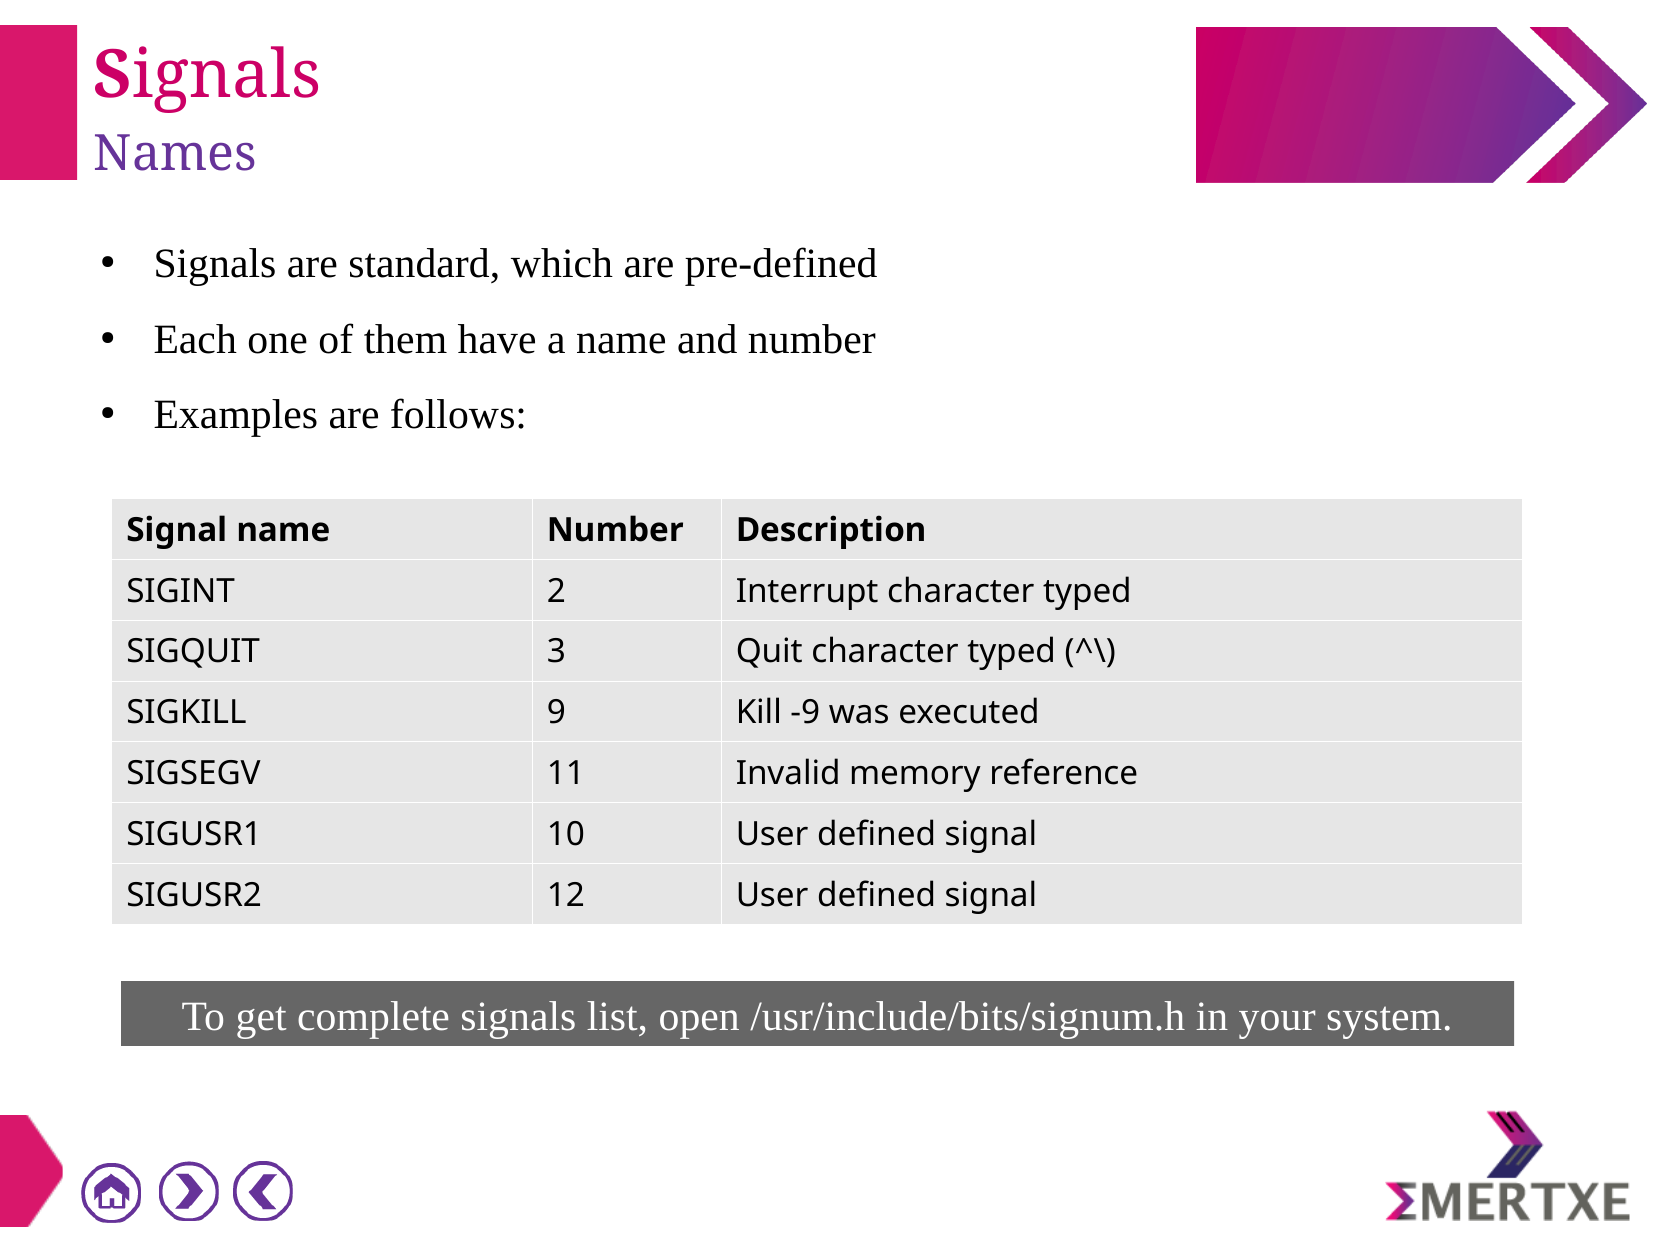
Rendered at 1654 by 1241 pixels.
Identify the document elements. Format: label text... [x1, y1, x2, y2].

picture [1385, 1107, 1631, 1221]
table_cell 11 [533, 742, 721, 802]
table_header Description [722, 499, 1522, 559]
table_cell SIGUSR1 [112, 803, 532, 863]
picture [1571, 27, 1647, 183]
table_cell Kill -9 was executed [722, 682, 1522, 741]
text_box To get complete signals list, open /usr/include/bits/signum.h in your system. [121, 981, 1515, 1046]
table_cell 3 [533, 621, 721, 681]
table_cell User defined signal [722, 864, 1522, 924]
title Signals Names [93, 2, 1571, 210]
picture [81, 1163, 141, 1223]
table_cell Invalid memory reference [722, 742, 1522, 802]
table_cell SIGQUIT [112, 621, 532, 681]
list Signals are standard, which are pre-defined Each one of them have a name and number Examples are follows: [82, 240, 1571, 1094]
table_cell User defined signal [722, 803, 1522, 863]
table_cell 9 [533, 682, 721, 741]
table_cell SIGSEGV [112, 742, 532, 802]
table_cell Interrupt character typed [722, 560, 1522, 620]
table_cell SIGUSR2 [112, 864, 532, 924]
table_header Signal name [112, 499, 532, 559]
table_cell SIGINT [112, 560, 532, 620]
table_cell SIGKILL [112, 682, 532, 741]
table_cell 12 [533, 864, 721, 924]
table_header Number [533, 499, 721, 559]
picture [233, 1161, 293, 1221]
table_cell Quit character typed (^\) [722, 621, 1522, 681]
table_cell 10 [533, 803, 721, 863]
picture [159, 1161, 219, 1221]
table_cell 2 [533, 560, 721, 620]
